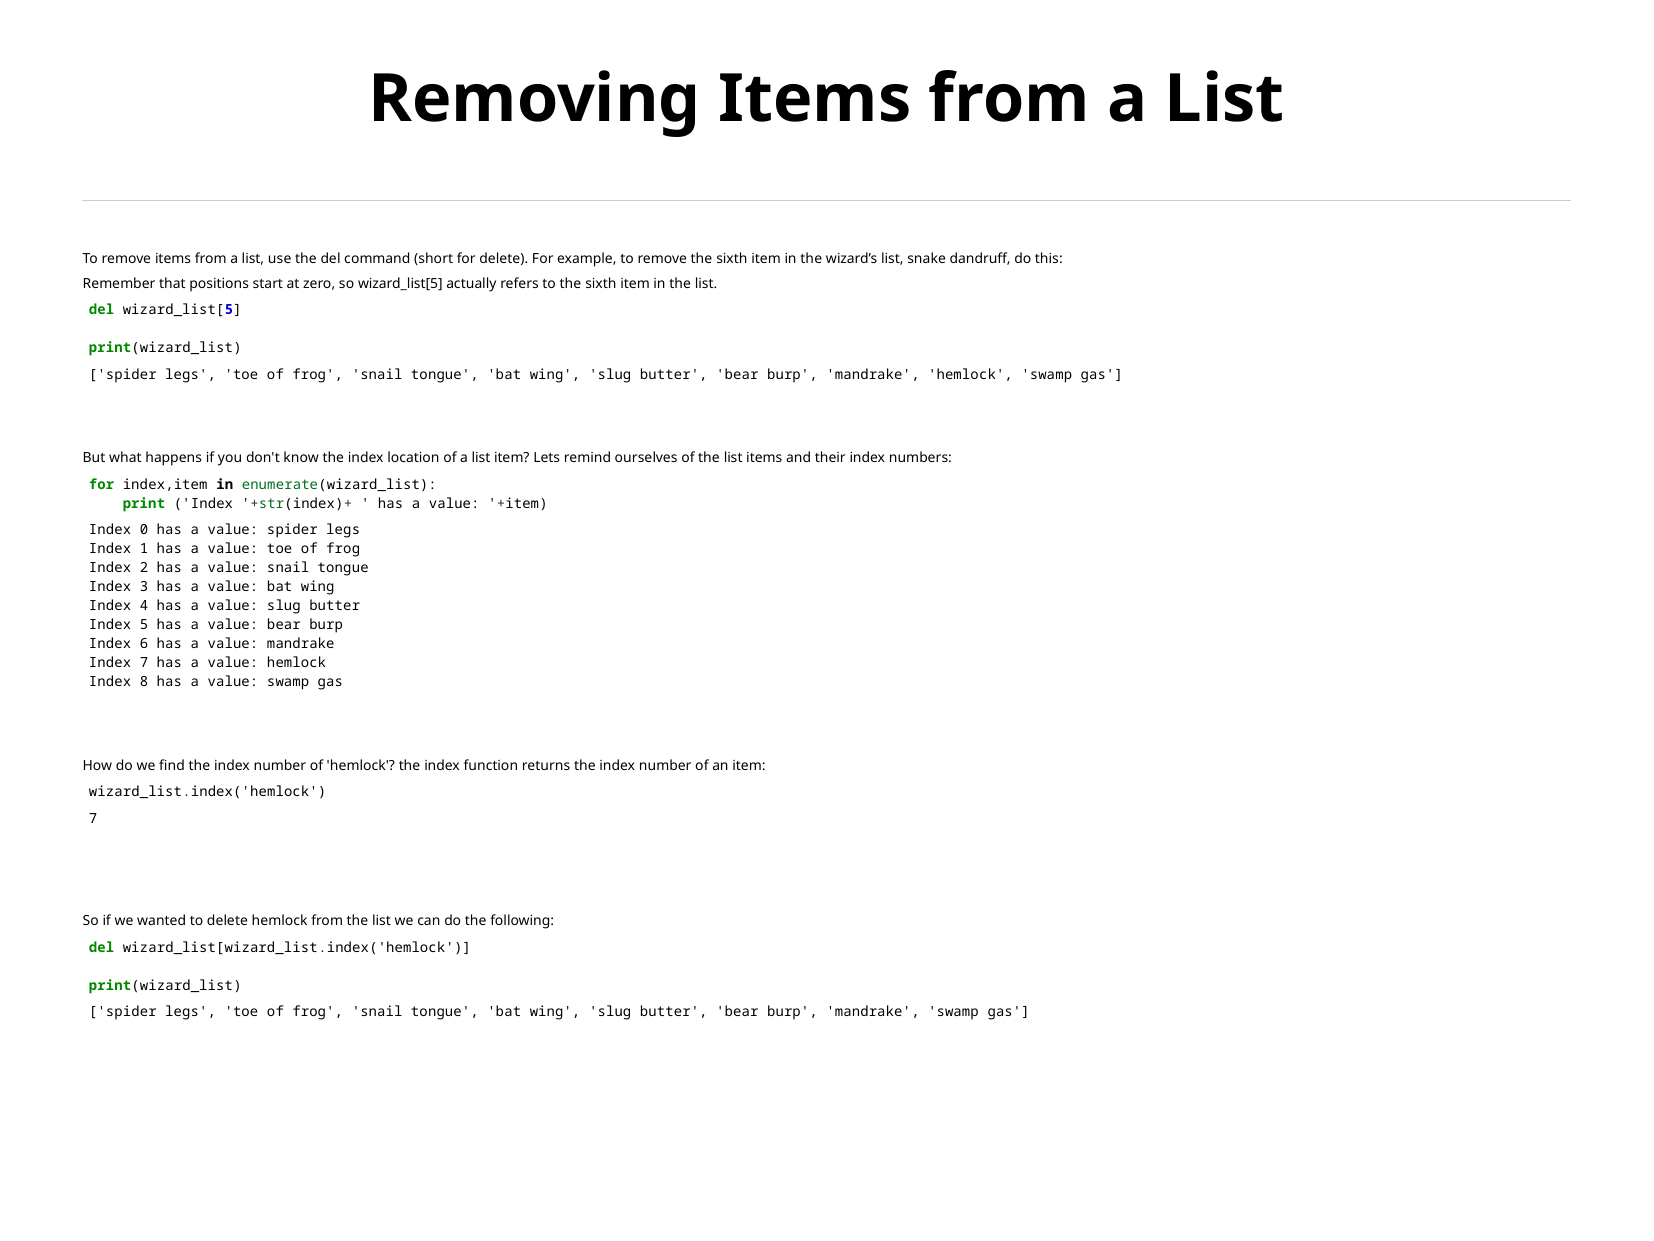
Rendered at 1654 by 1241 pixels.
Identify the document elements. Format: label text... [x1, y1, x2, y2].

title Removing Items from a List [82, 25, 1571, 166]
list To remove items from a list, use the del command (short for delete). For example, to remove the sixth item in the wizard’s list, snake dandruff, do this: Remember that positions start at zero, so wizard_list[5] actually refers to the sixth item in the list. del wizard_list[5] print(wizard_list) ['spider legs', 'toe of frog', 'snail tongue', 'bat wing', 'slug butter', 'bear burp', 'mandrake', 'hemlock', 'swamp gas'] But what happens if you don't know the index location of a list item? Lets remind ourselves of the list items and their index numbers: for index,item in enumerate(wizard_list): print ('Index '+str(index)+ ' has a value: '+item) Index 0 has a value: spider legs Index 1 has a value: toe of frog Index 2 has a value: snail tongue Index 3 has a value: bat wing Index 4 has a value: slug butter Index 5 has a value: bear burp Index 6 has a value: mandrake Index 7 has a value: hemlock Index 8 has a value: swamp gas How do we find the index number of 'hemlock'? the index function returns the index number of an item: wizard_list.index('hemlock') 7 So if we wanted to delete hemlock from the list we can do the following: del wizard_list[wizard_list.index('hemlock')] print(wizard_list) ['spider legs', 'toe of frog', 'snail tongue', 'bat wing', 'slug butter', 'bear burp', 'mandrake', 'swamp gas'] [82, 248, 1571, 1111]
